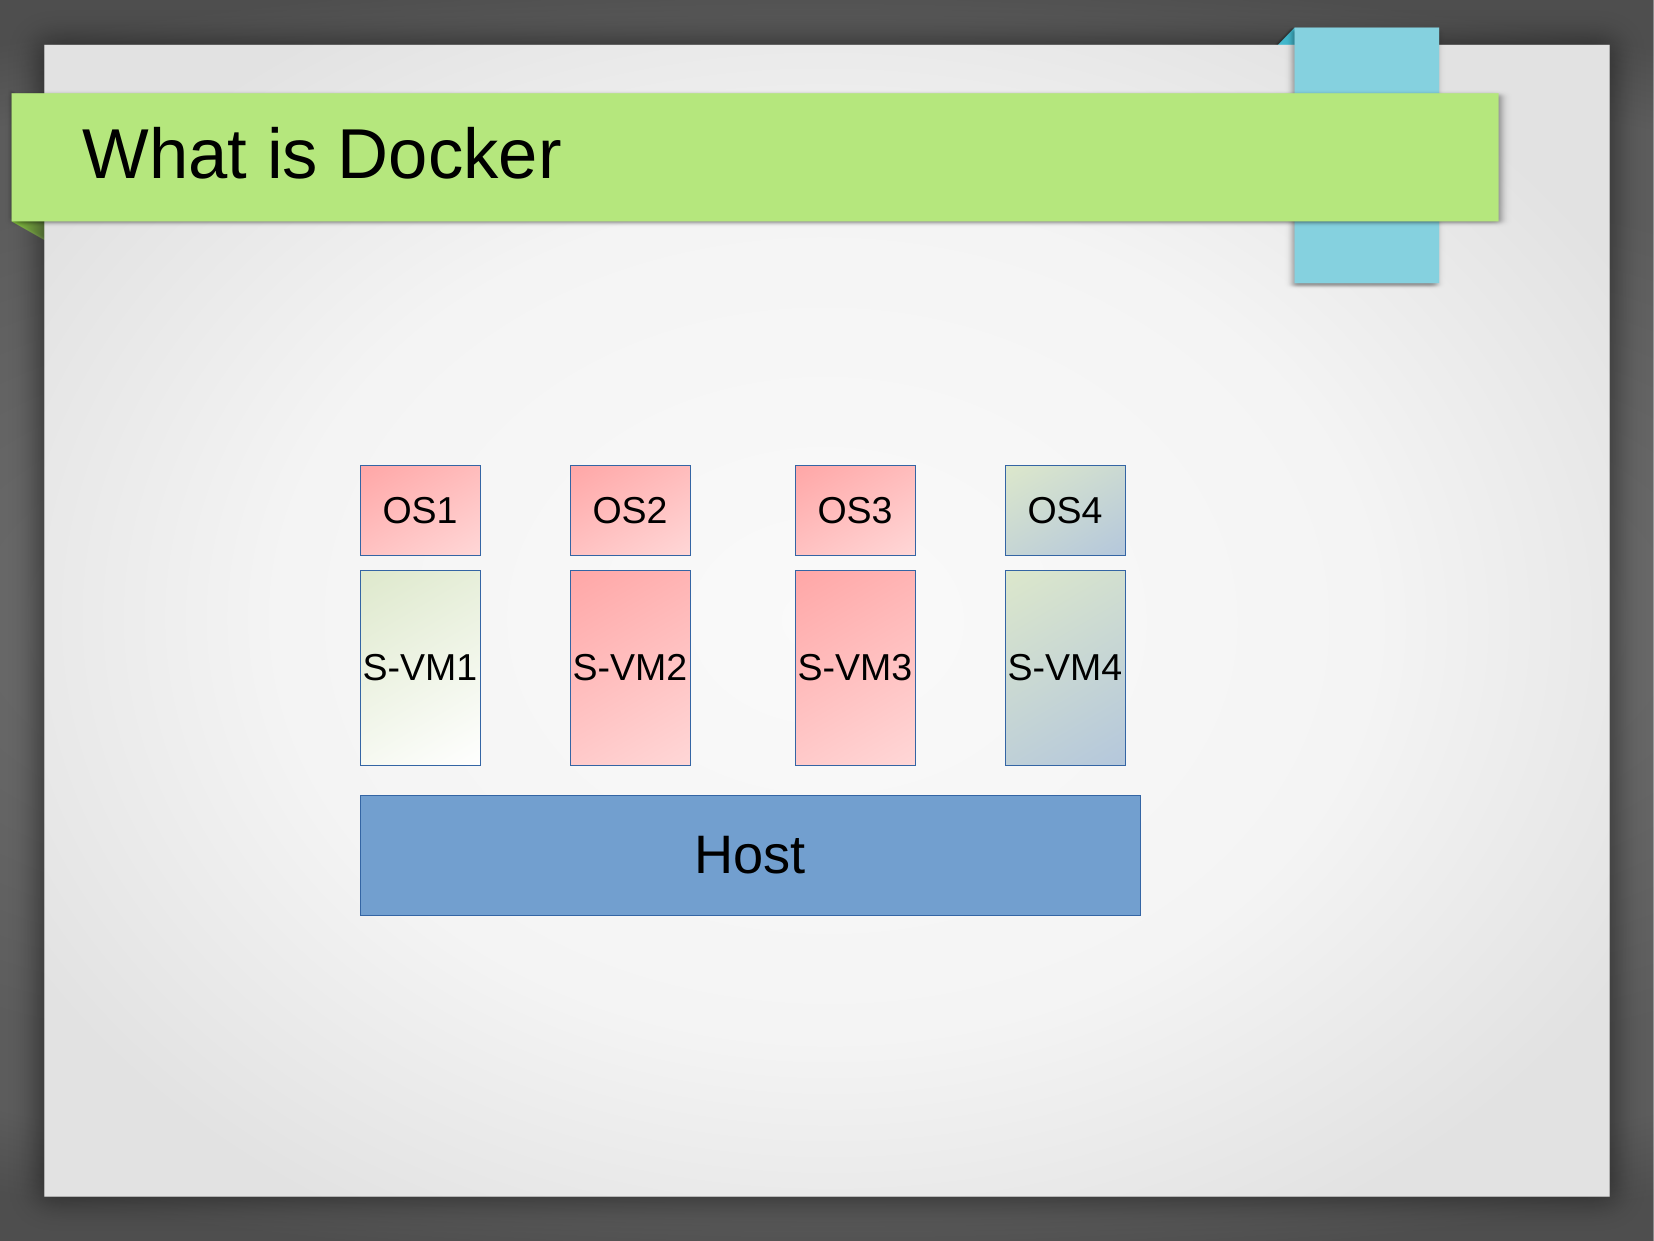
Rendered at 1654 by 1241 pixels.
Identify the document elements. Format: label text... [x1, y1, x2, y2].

text_box OS2 [570, 465, 691, 556]
text_box Host [360, 795, 1141, 916]
text_box S-VM1 [360, 570, 481, 766]
text_box OS4 [1005, 465, 1126, 556]
text_box OS1 [360, 465, 481, 556]
text_box S-VM4 [1005, 570, 1126, 766]
picture [0, 0, 1654, 1241]
text_box S-VM3 [795, 570, 916, 766]
text_box S-VM2 [570, 570, 691, 766]
text_box OS3 [795, 465, 916, 556]
title What is Docker [82, 94, 1264, 213]
